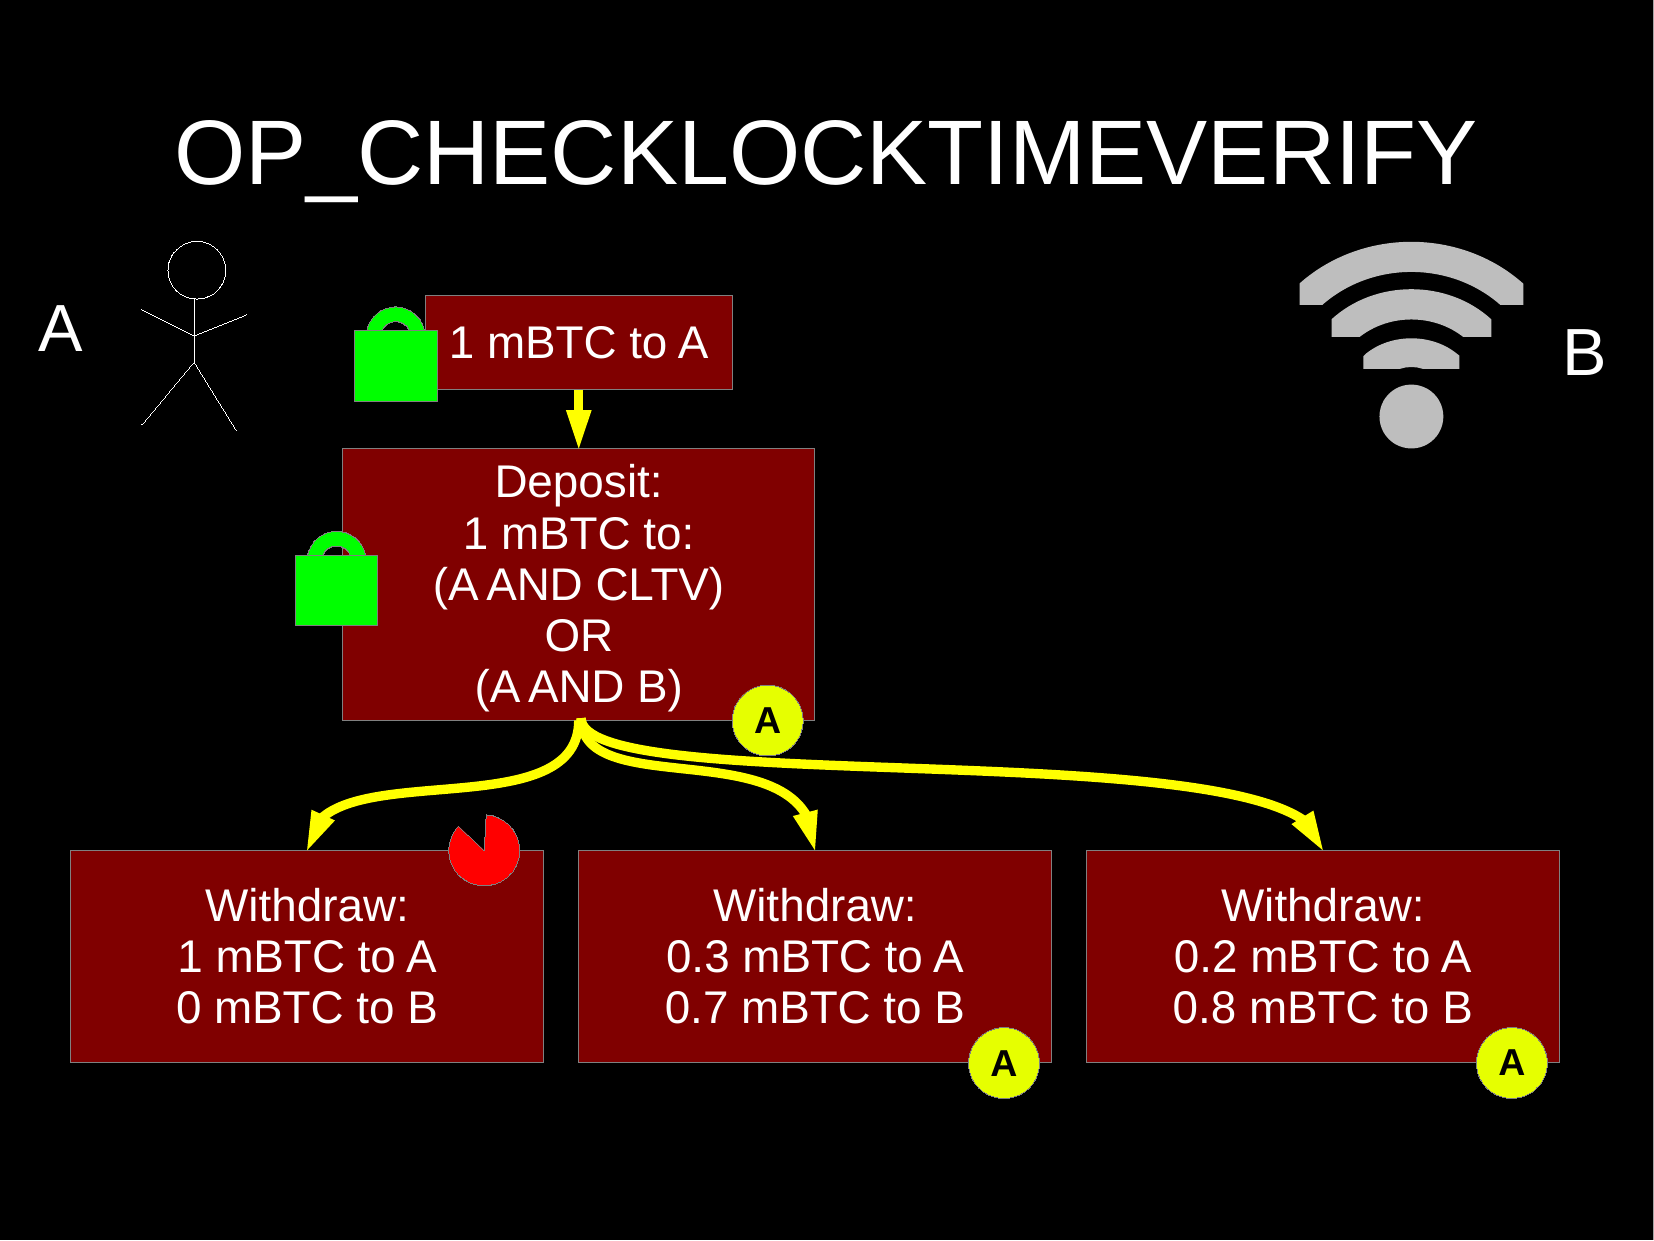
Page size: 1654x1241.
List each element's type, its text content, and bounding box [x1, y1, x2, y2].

text_box Deposit: 1 mBTC to: (A AND CLTV) OR (A AND B) [342, 448, 815, 721]
text_box Withdraw: 0.3 mBTC to A 0.7 mBTC to B [578, 850, 1052, 1063]
text_box A [1476, 1027, 1548, 1099]
picture [1275, 200, 1548, 473]
text_box A [732, 685, 804, 756]
title OP_CHECKLOCKTIMEVERIFY [82, 49, 1571, 257]
text_box Withdraw: 1 mBTC to A 0 mBTC to B [70, 850, 544, 1063]
text_box 1 mBTC to A [425, 295, 733, 390]
text_box A [968, 1027, 1040, 1099]
text_box A [23, 283, 98, 374]
text_box Withdraw: 0.2 mBTC to A 0.8 mBTC to B [1086, 850, 1560, 1063]
text_box [295, 531, 378, 626]
text_box [354, 306, 438, 402]
text_box B [1547, 307, 1622, 397]
text_box [448, 814, 520, 886]
